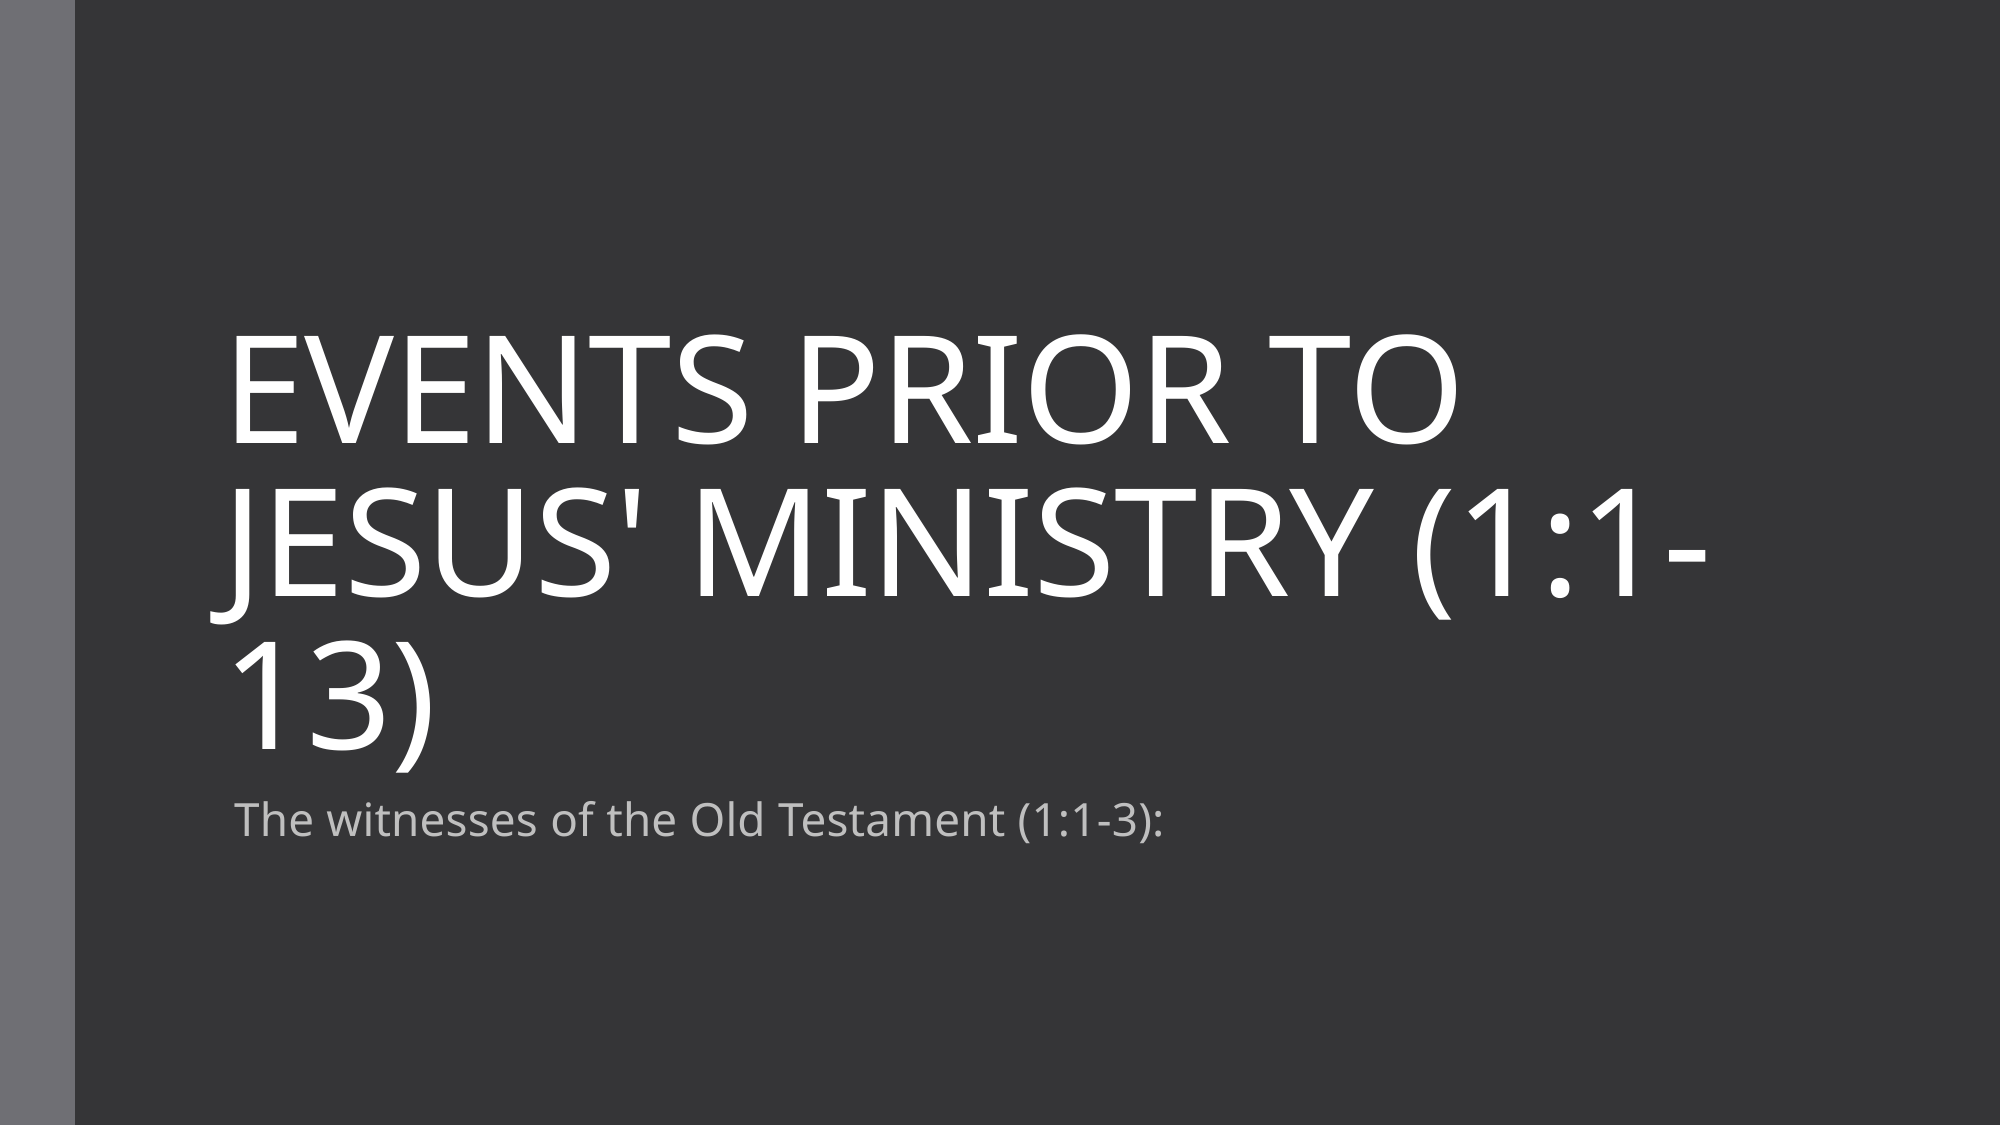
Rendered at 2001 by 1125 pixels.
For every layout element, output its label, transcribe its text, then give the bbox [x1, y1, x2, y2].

subtitle The witnesses of the Old Testament (1:1-3): [206, 787, 1752, 1066]
title EVENTS PRIOR TO JESUS' MINISTRY (1:1-13) [206, 124, 1752, 787]
